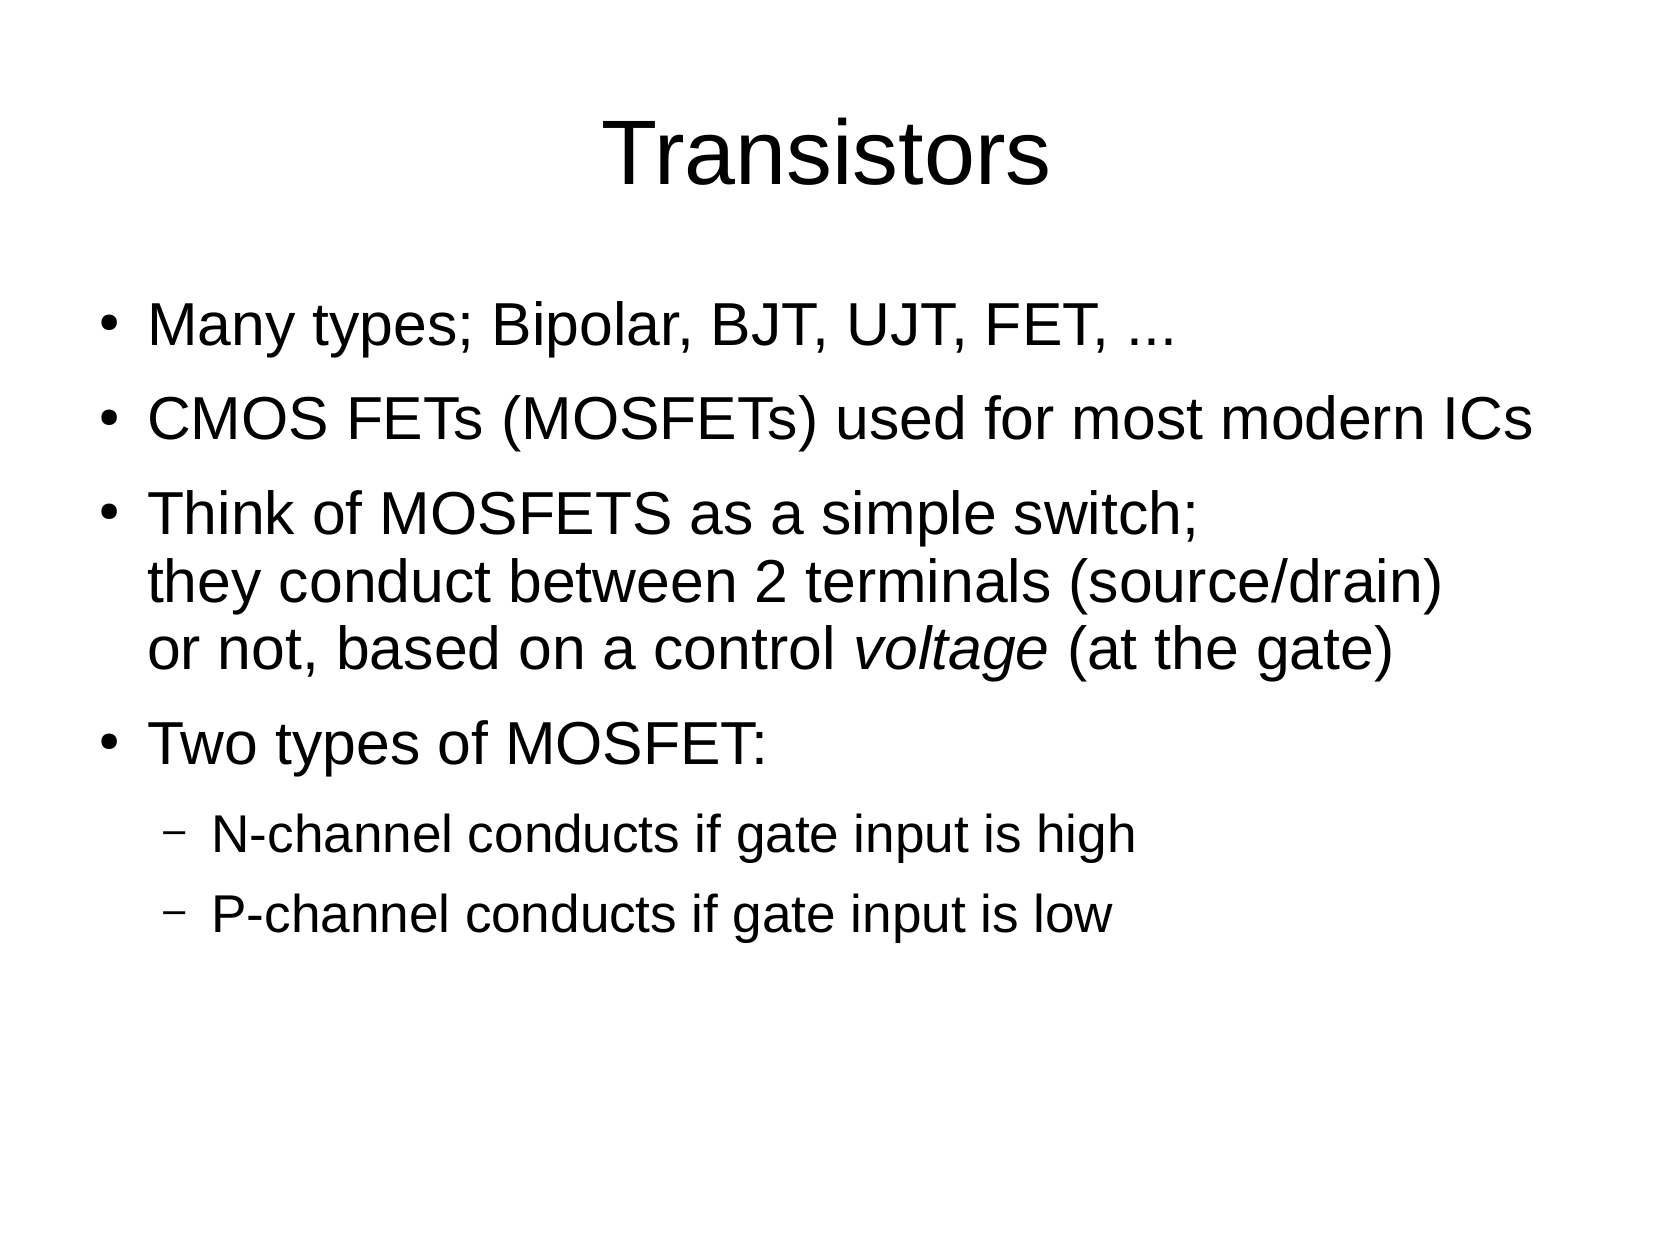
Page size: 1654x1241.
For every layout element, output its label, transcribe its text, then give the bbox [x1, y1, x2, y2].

title Transistors [82, 49, 1571, 257]
list Many types; Bipolar, BJT, UJT, FET, ... CMOS FETs (MOSFETs) used for most modern ICs Think of MOSFETS as a simple switch; they conduct between 2 terminals (source/drain) or not, based on a control voltage (at the gate) Two types of MOSFET: N-channel conducts if gate input is high P-channel conducts if gate input is low [82, 290, 1538, 1010]
